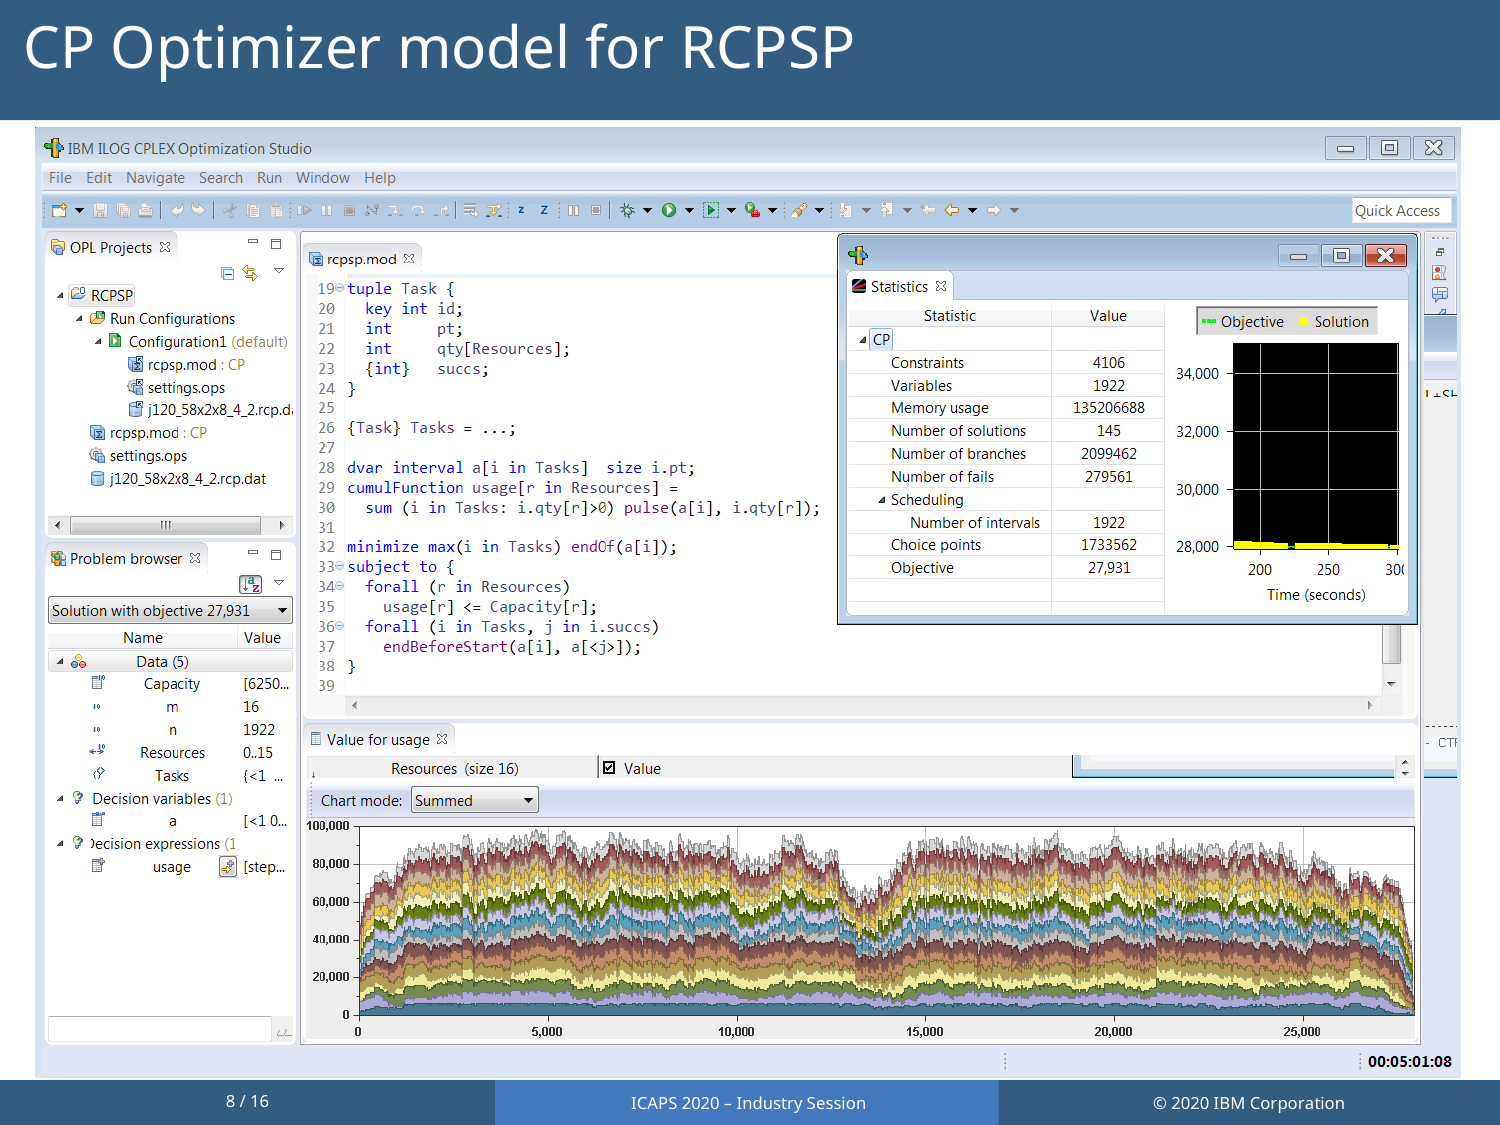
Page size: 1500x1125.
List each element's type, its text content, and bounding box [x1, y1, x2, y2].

picture [35, 127, 1461, 1078]
title CP Optimizer model for RCPSP [0, 0, 1500, 121]
